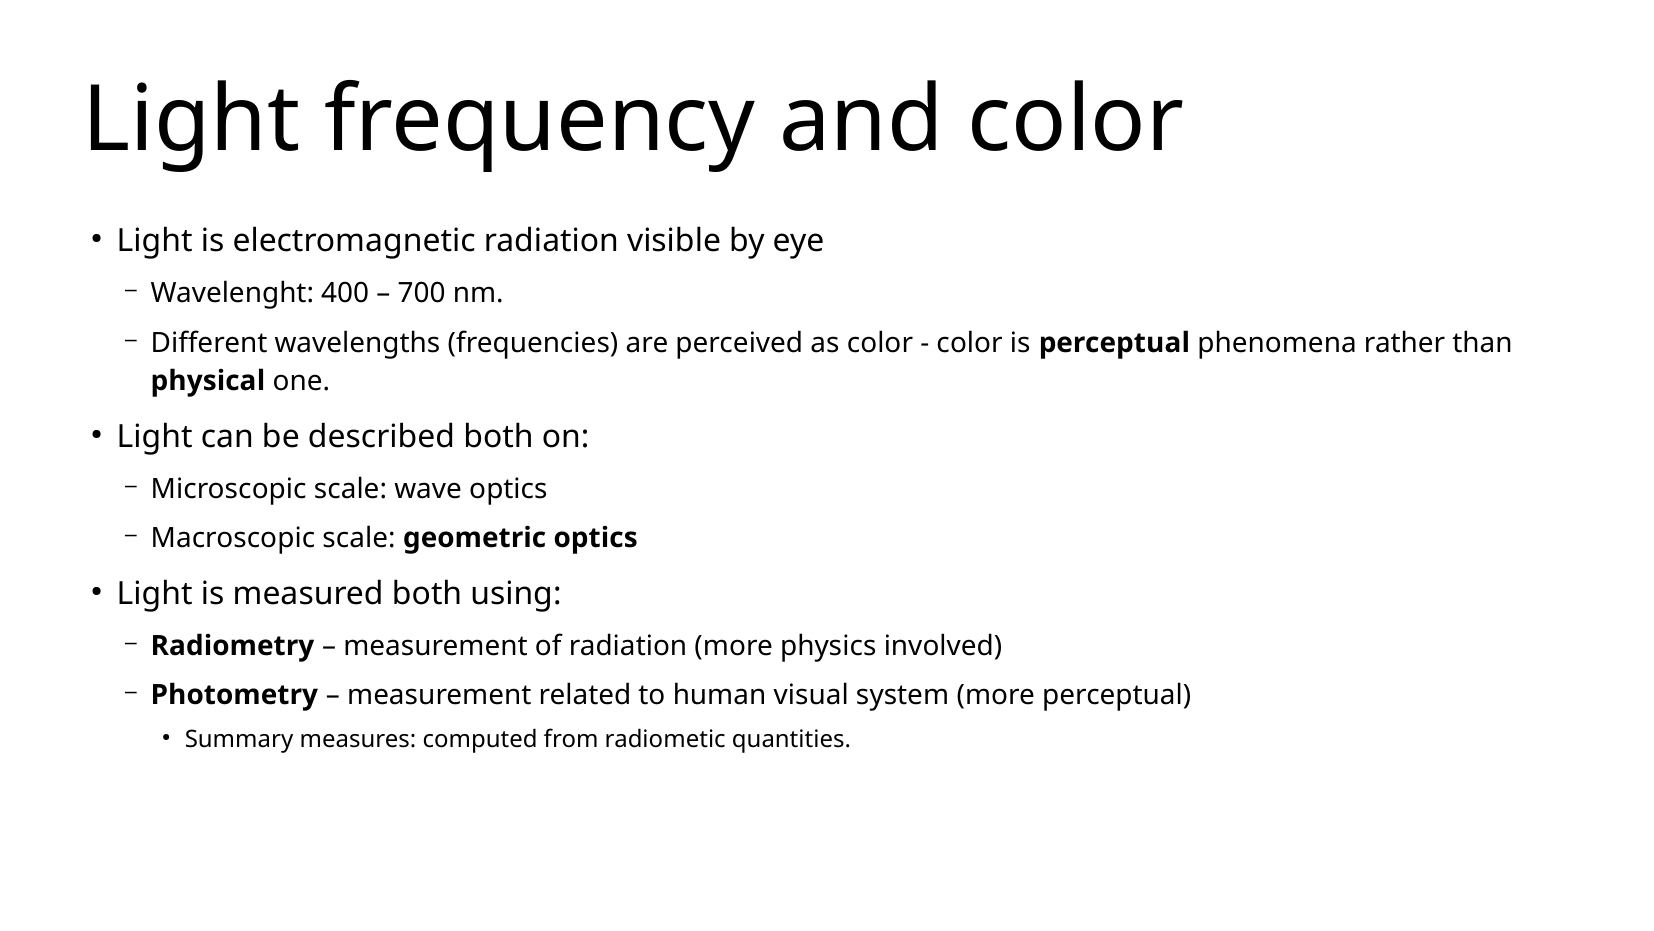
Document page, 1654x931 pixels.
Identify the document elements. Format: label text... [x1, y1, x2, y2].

list Light is electromagnetic radiation visible by eye Wavelenght: 400 – 700 nm. Different wavelengths (frequencies) are perceived as color - color is perceptual phenomena rather than physical one. Light can be described both on: Microscopic scale: wave optics Macroscopic scale: geometric optics Light is measured both using: Radiometry – measurement of radiation (more physics involved) Photometry – measurement related to human visual system (more perceptual) Summary measures: computed from radiometic quantities. [82, 217, 1571, 758]
title Light frequency and color [82, 37, 1571, 193]
